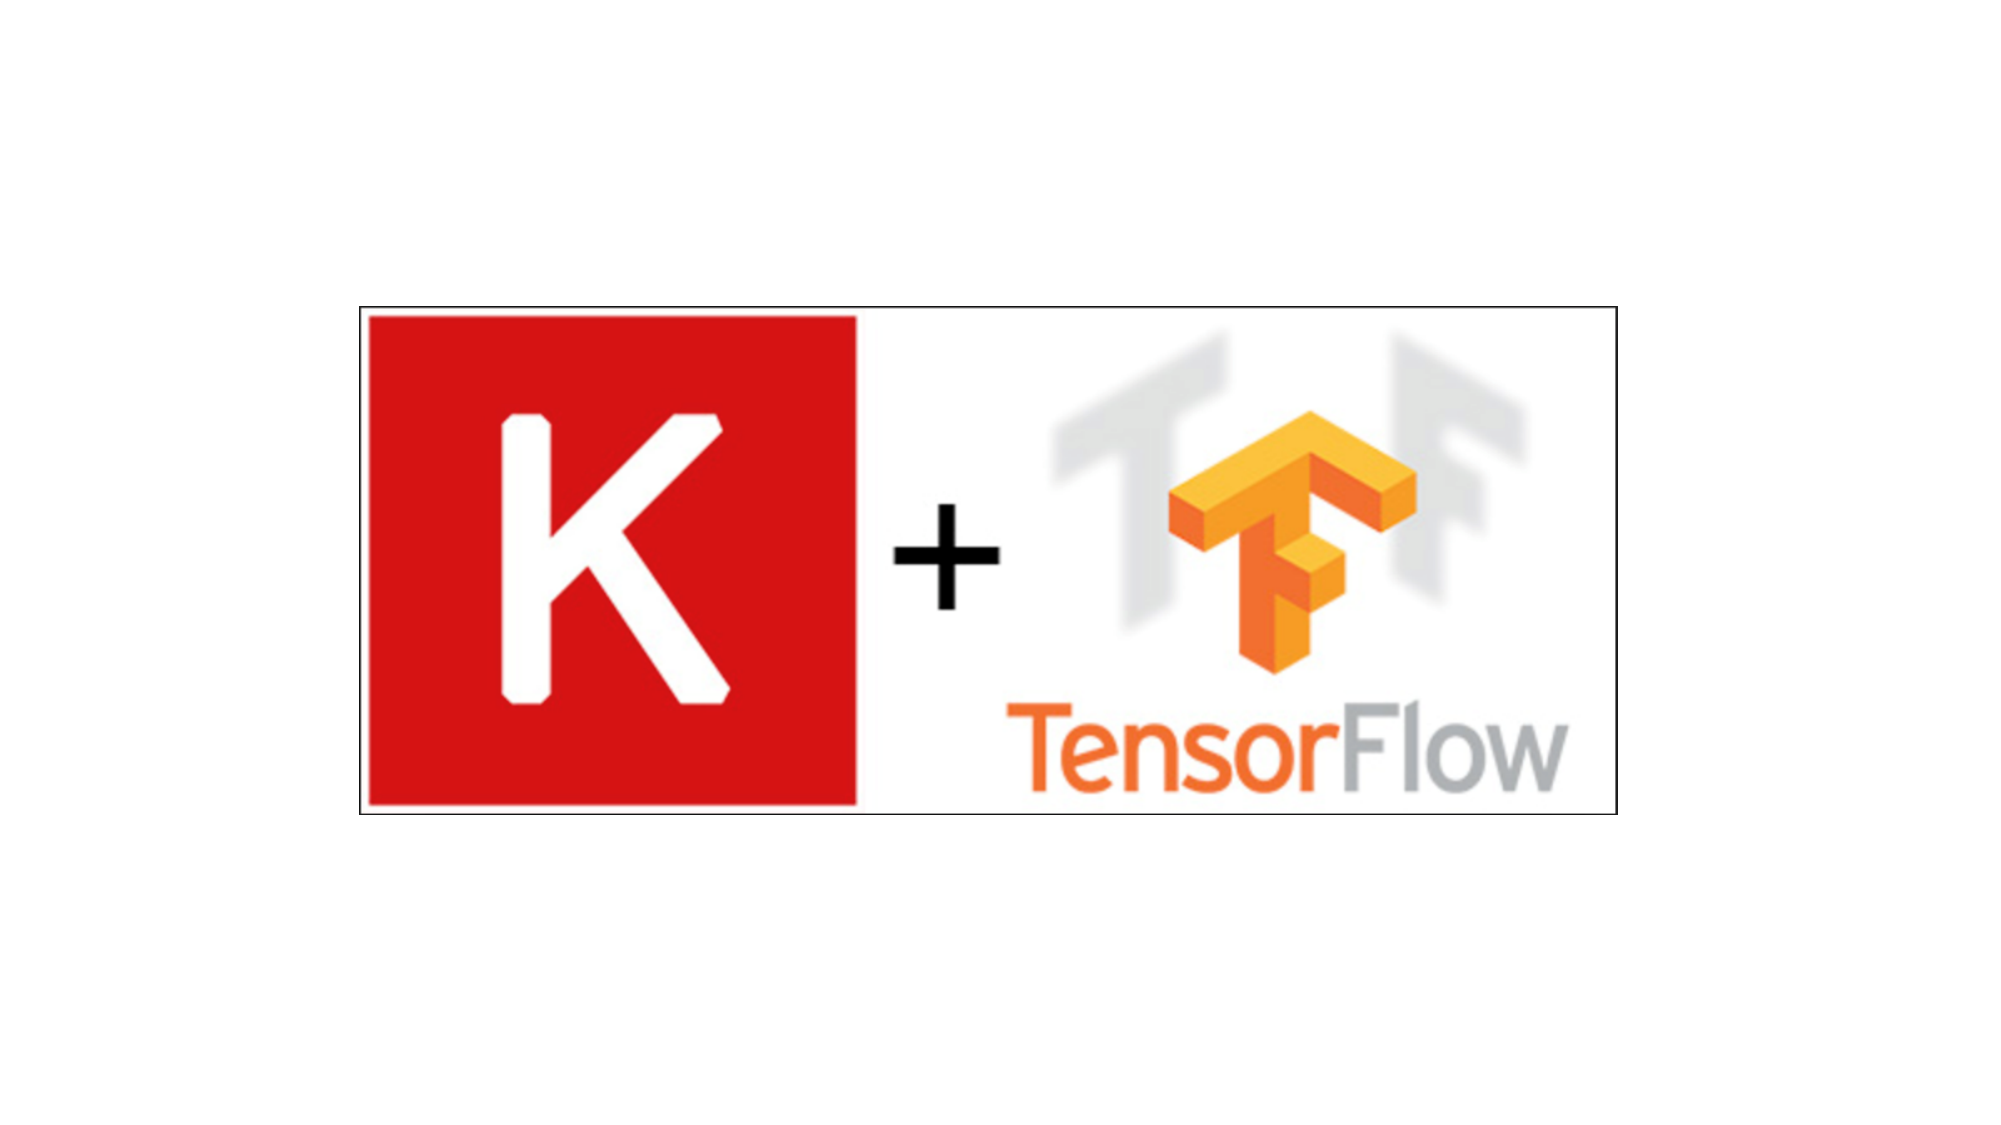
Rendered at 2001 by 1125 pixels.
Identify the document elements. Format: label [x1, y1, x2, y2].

picture [359, 306, 1618, 815]
